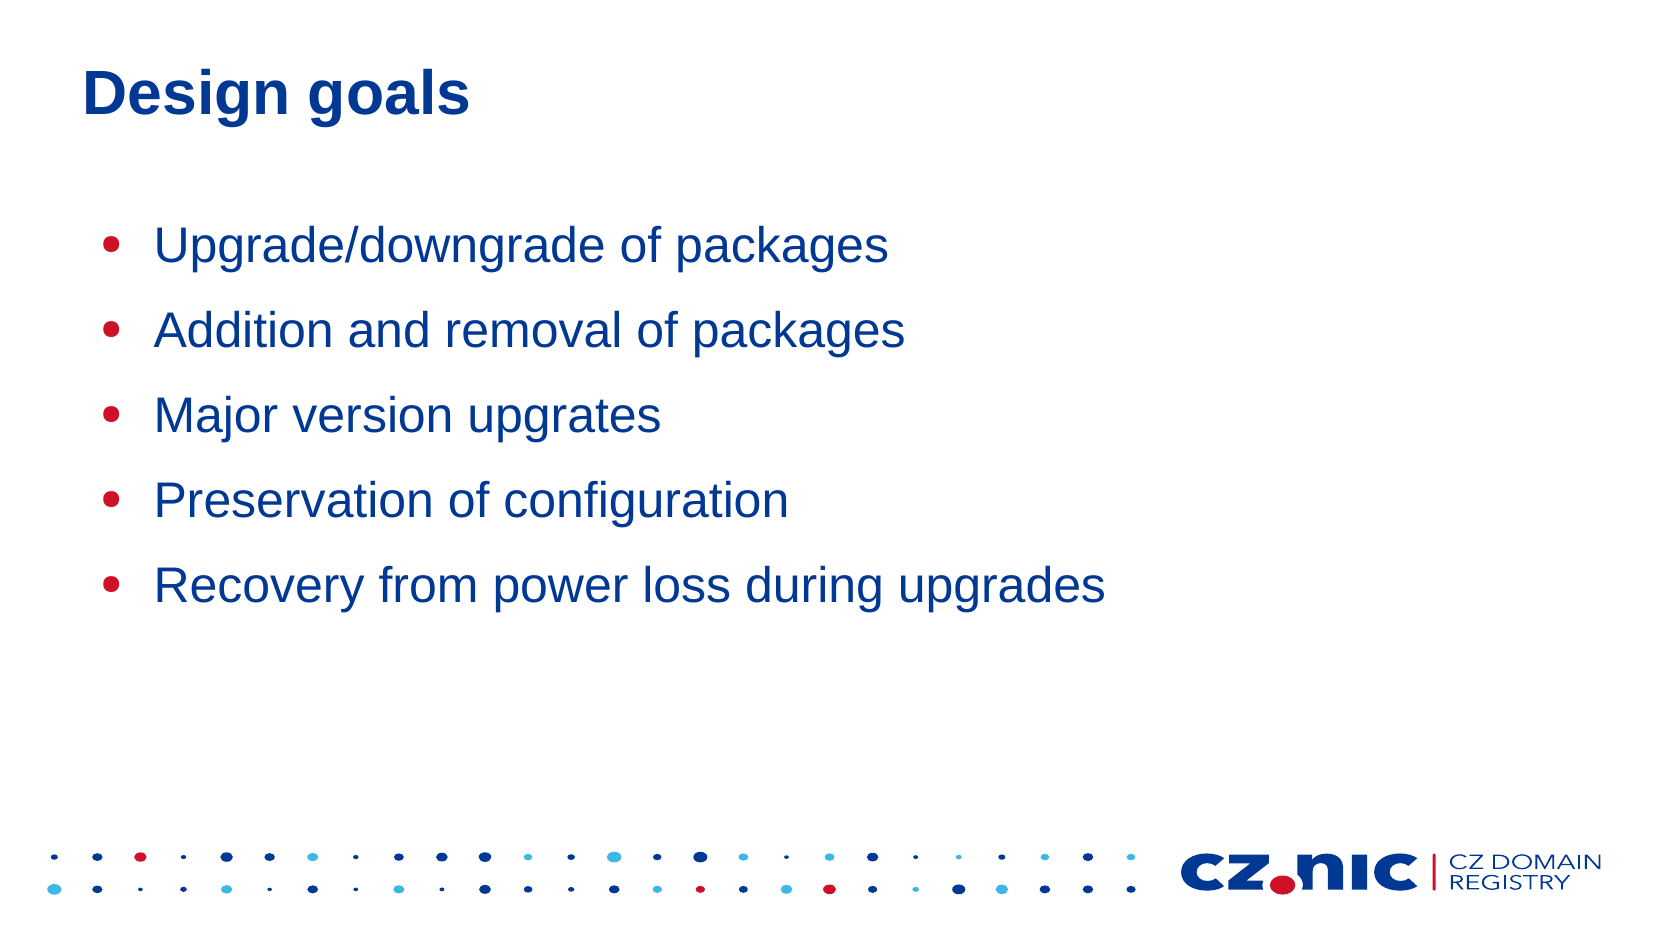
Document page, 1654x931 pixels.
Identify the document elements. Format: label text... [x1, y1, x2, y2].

title Design goals [82, 53, 1571, 133]
list Upgrade/downgrade of packages Addition and removal of packages Major version upgrates Preservation of configuration Recovery from power loss during upgrades [82, 217, 1571, 758]
